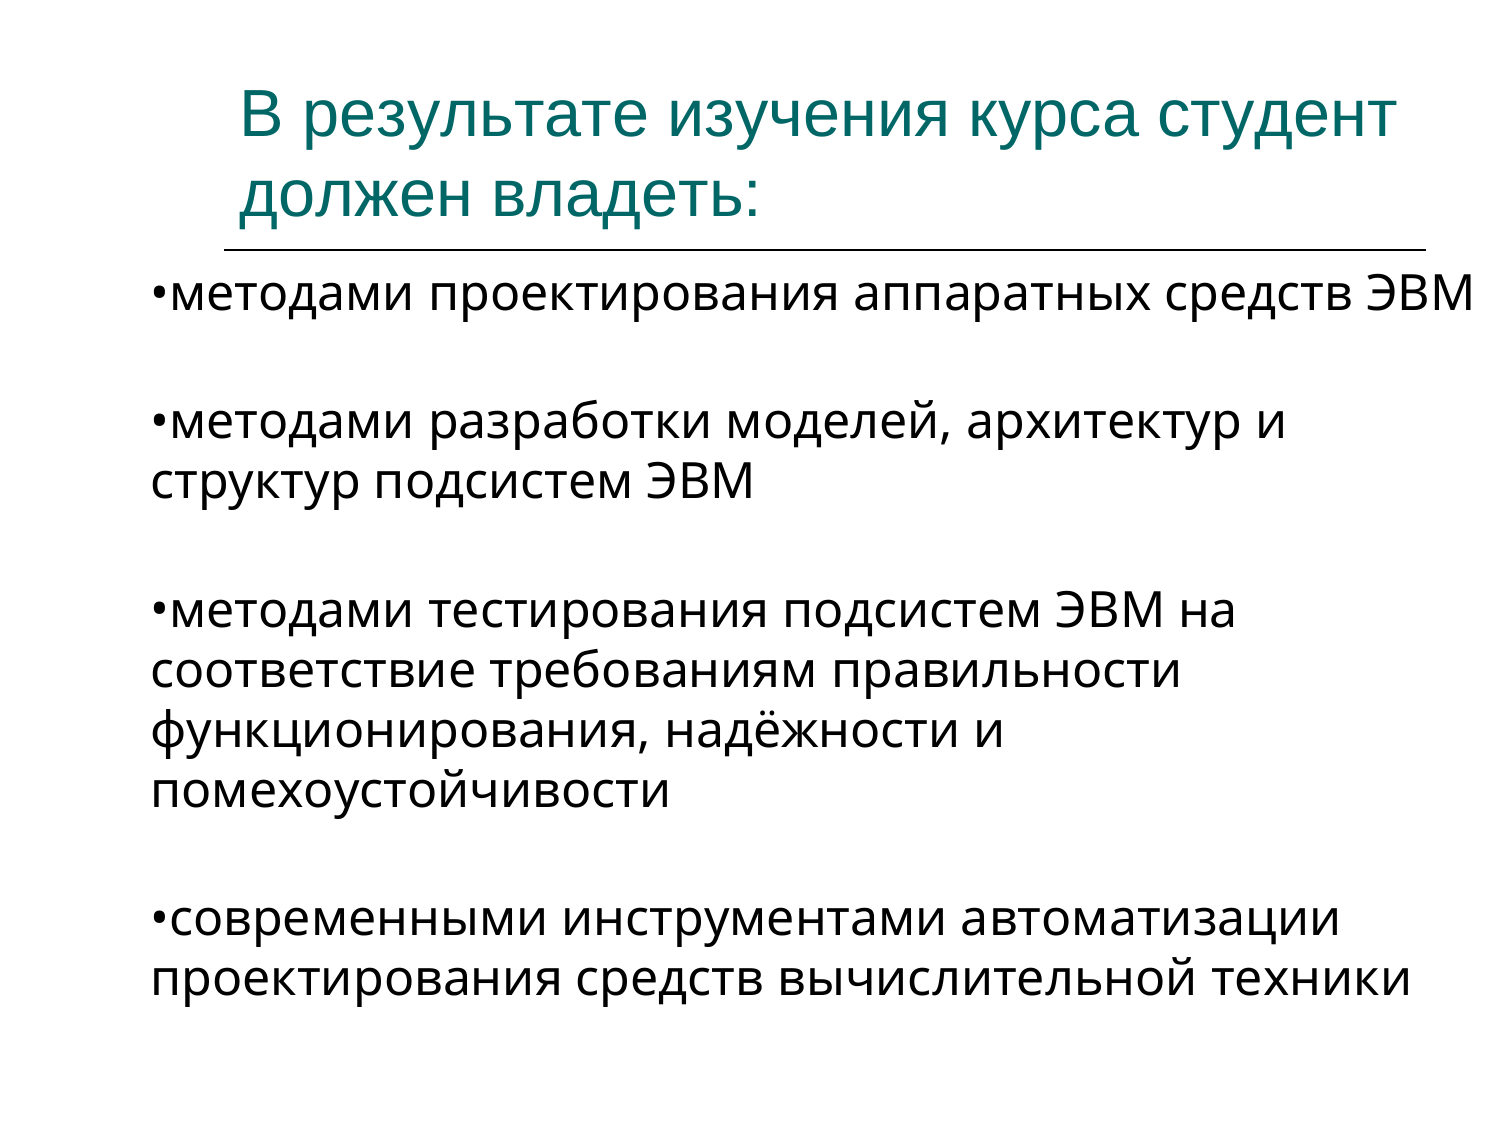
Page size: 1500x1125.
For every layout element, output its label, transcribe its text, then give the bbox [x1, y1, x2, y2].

text_box методами проектирования аппаратных средств ЭВМ методами разработки моделей, архитектур и структур подсистем ЭВМ методами тестирования подсистем ЭВМ на соответствие требованиям правильности функционирования, надёжности и помехоустойчивости современными инструментами автоматизации проектирования средств вычислительной техники [135, 253, 1500, 1014]
title В результате изучения курса студент должен владеть: [224, 49, 1425, 237]
